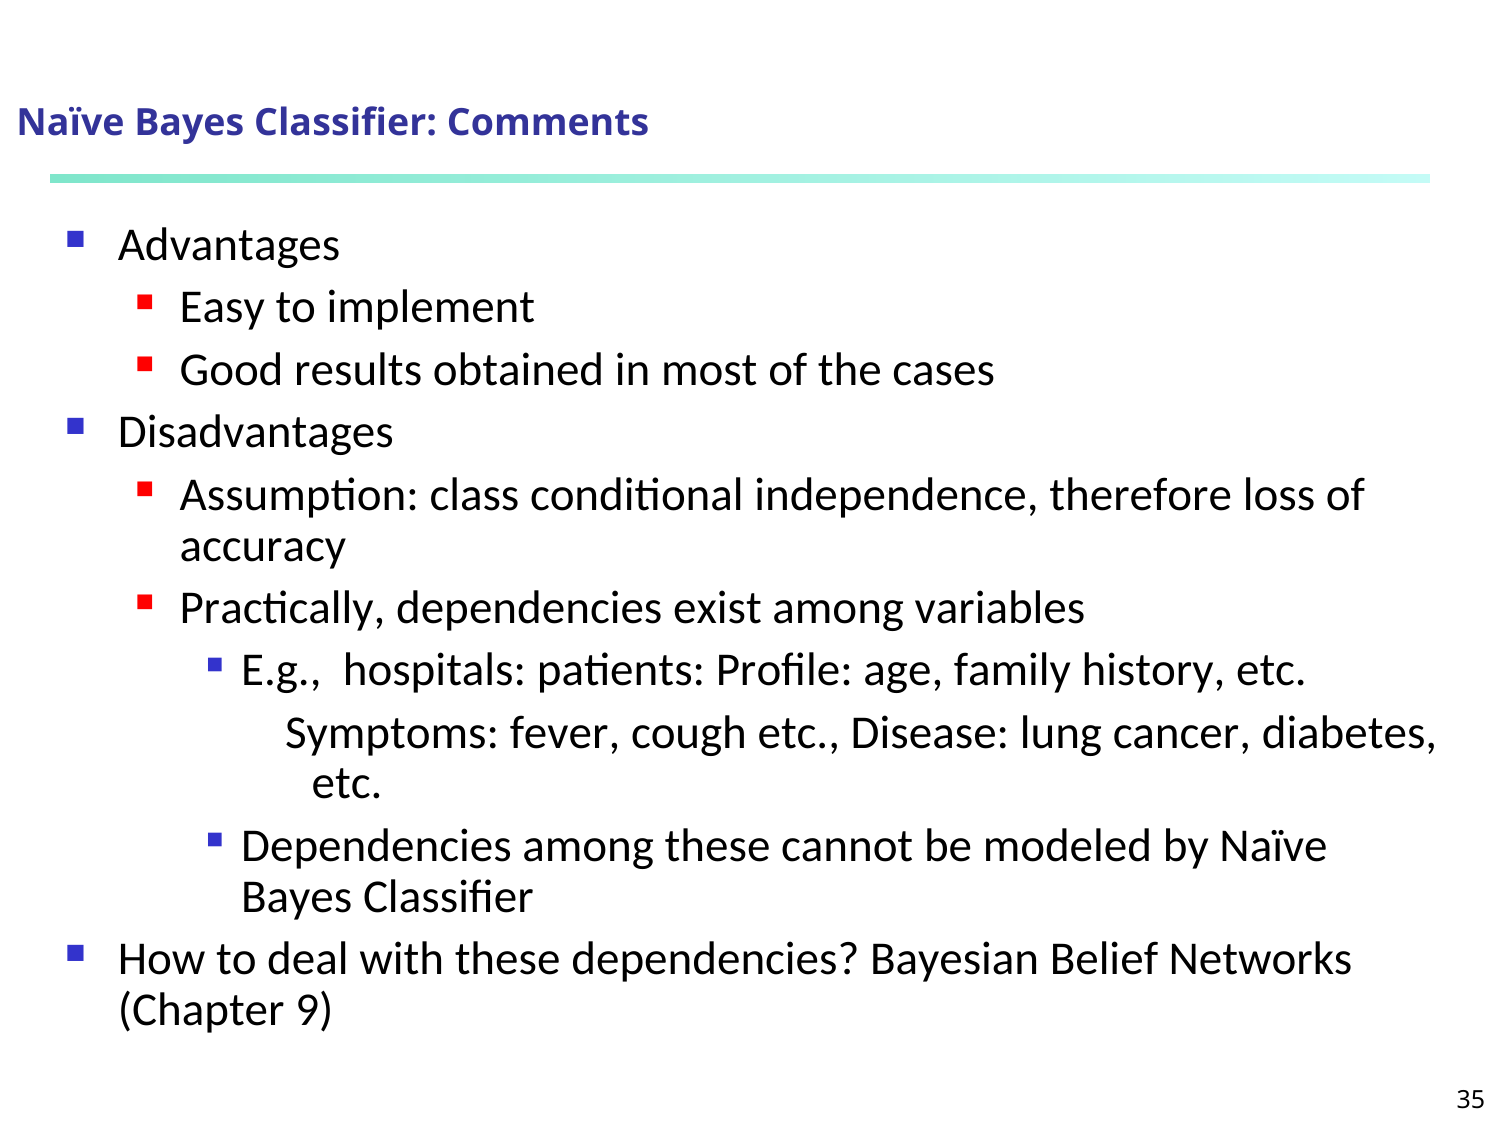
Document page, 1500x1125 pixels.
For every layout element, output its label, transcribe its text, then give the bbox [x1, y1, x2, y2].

title Naïve Bayes Classifier: Comments [1, 49, 1500, 150]
list Advantages Easy to implement Good results obtained in most of the cases Disadvantages Assumption: class conditional independence, therefore loss of accuracy Practically, dependencies exist among variables E.g., hospitals: patients: Profile: age, family history, etc. Symptoms: fever, cough etc., Disease: lung cancer, diabetes, etc. Dependencies among these cannot be modeled by Naïve Bayes Classifier How to deal with these dependencies? Bayesian Belief Networks (Chapter 9) [50, 212, 1463, 1051]
text_box <number> [1187, 1062, 1500, 1125]
